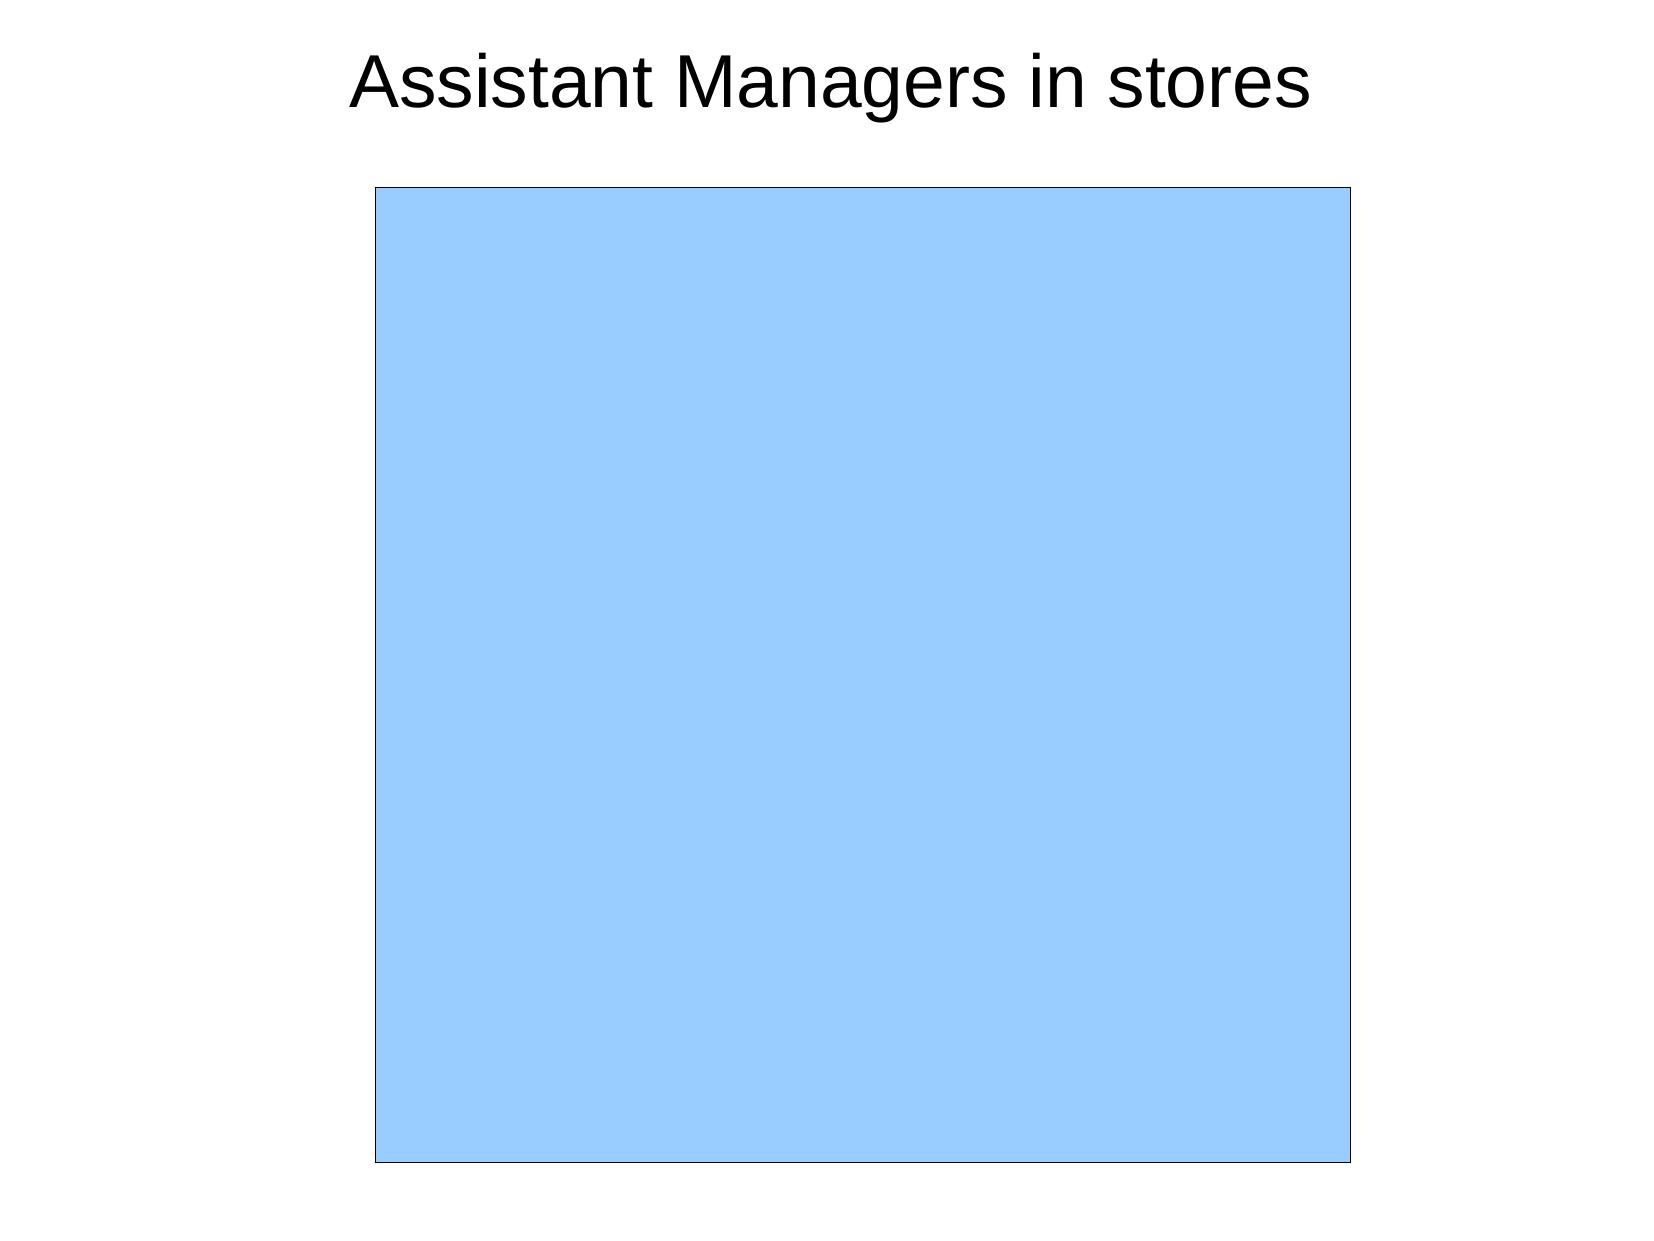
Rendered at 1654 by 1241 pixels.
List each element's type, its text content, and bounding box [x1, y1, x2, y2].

title Assistant Managers in stores [86, 19, 1576, 151]
text_box [375, 187, 1351, 1163]
